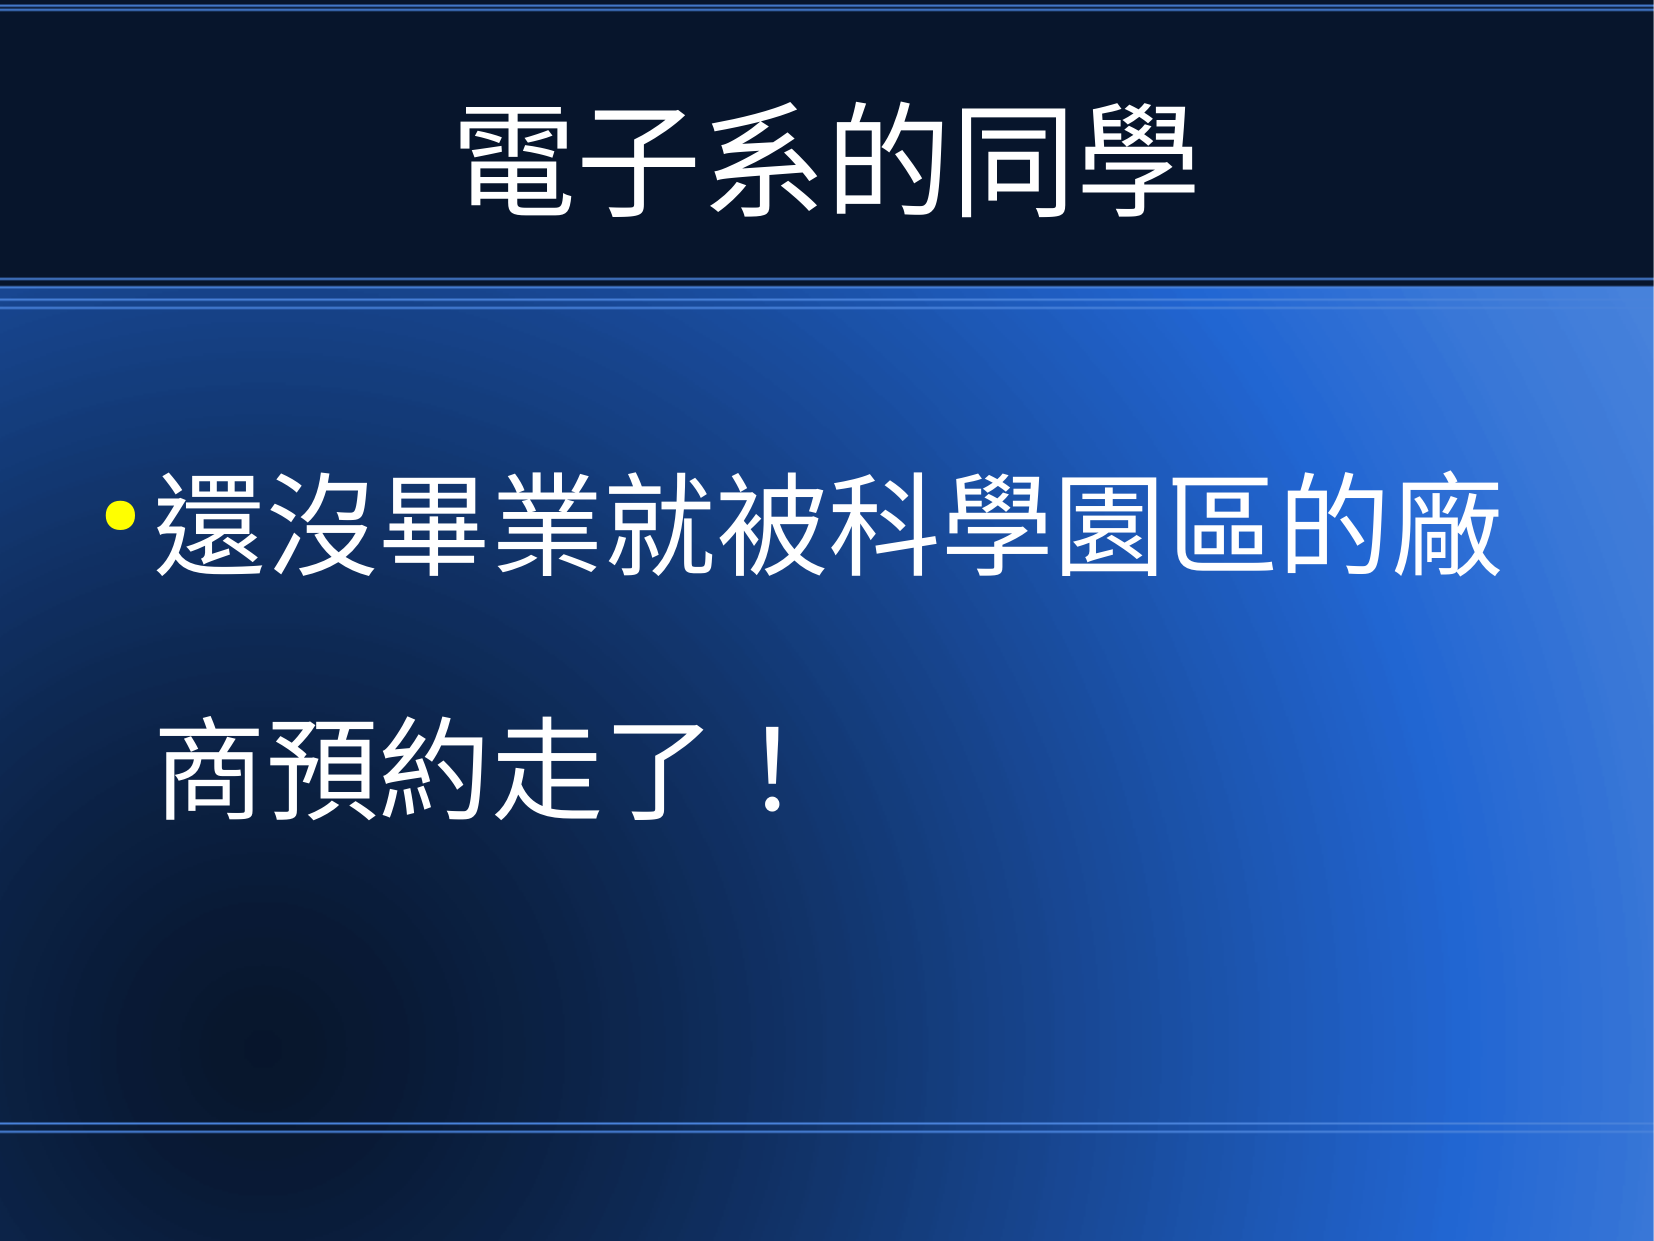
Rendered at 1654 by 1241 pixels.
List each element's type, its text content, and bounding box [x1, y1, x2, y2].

title 電子系的同學 [82, 49, 1571, 257]
list 還沒畢業就被科學園區的廠商預約走了！ [82, 355, 1571, 1241]
picture [0, 0, 1654, 1241]
